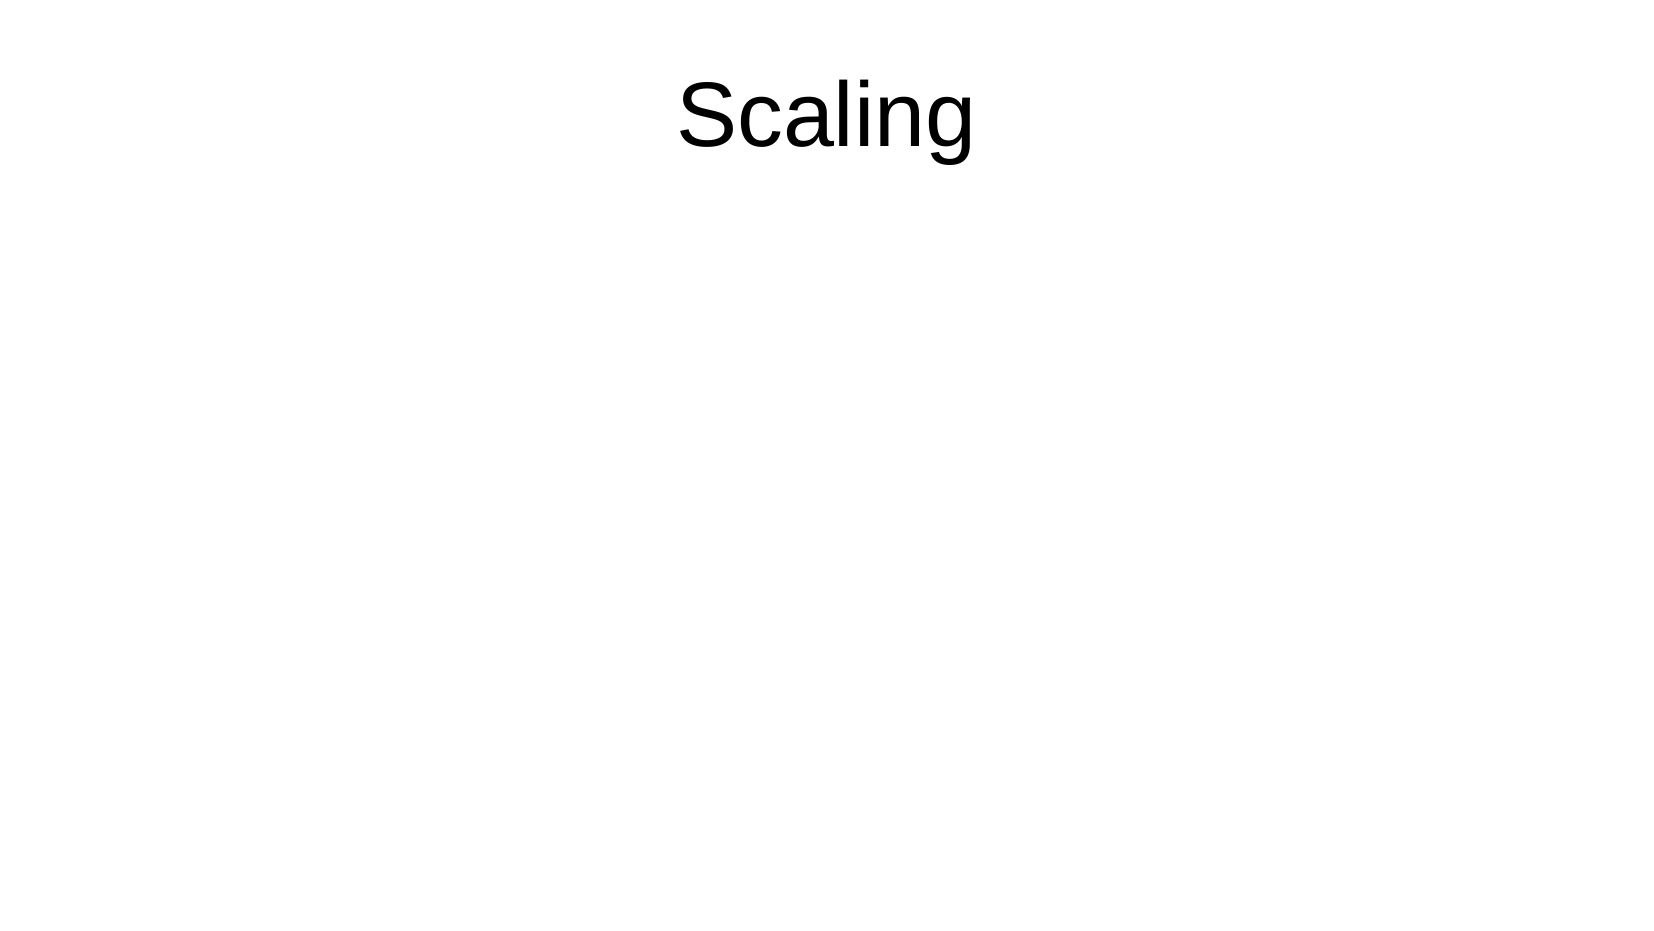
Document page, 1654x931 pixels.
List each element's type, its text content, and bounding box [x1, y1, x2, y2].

title Scaling [82, 37, 1571, 193]
